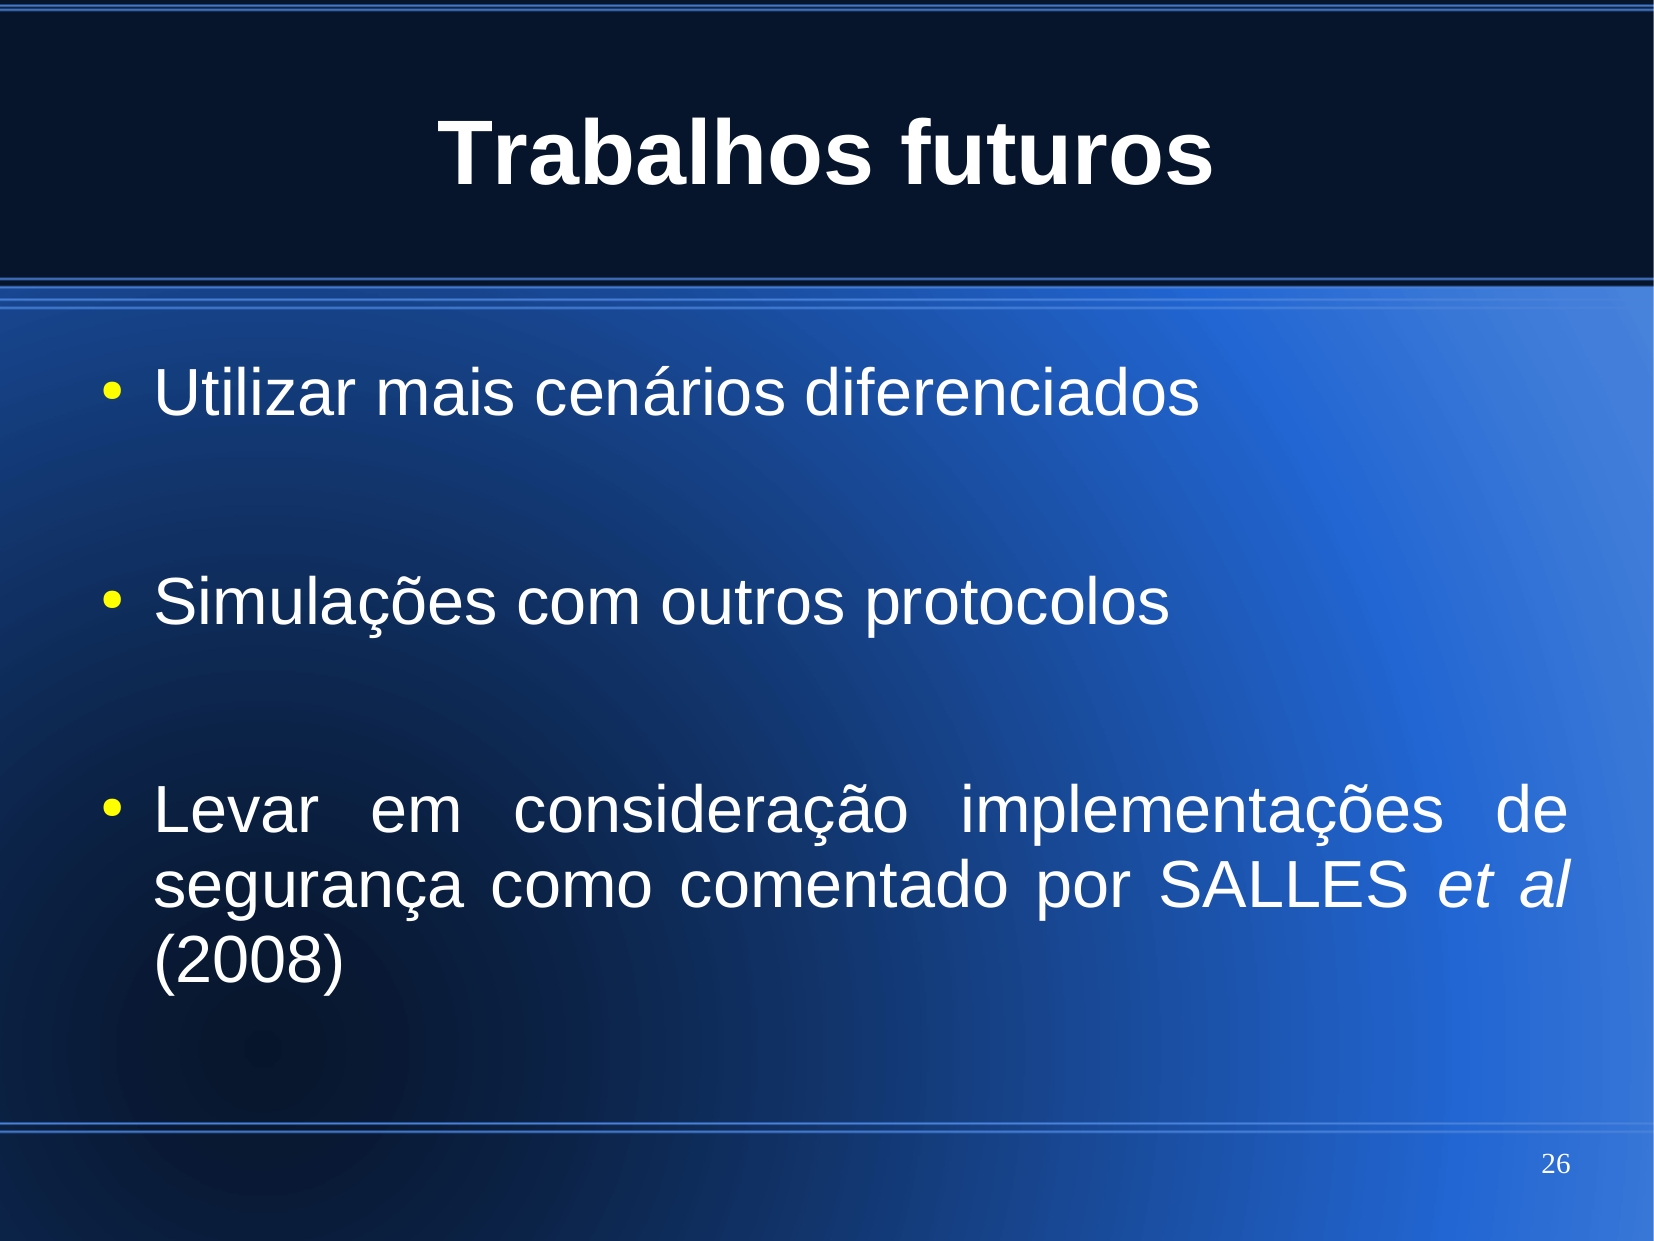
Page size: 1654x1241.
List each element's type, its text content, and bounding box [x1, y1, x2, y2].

picture [0, 0, 1654, 1241]
list Utilizar mais cenários diferenciados Simulações com outros protocolos Levar em consideração implementações de segurança como comentado por SALLES et al (2008) [82, 355, 1571, 1075]
title Trabalhos futuros [82, 49, 1571, 257]
